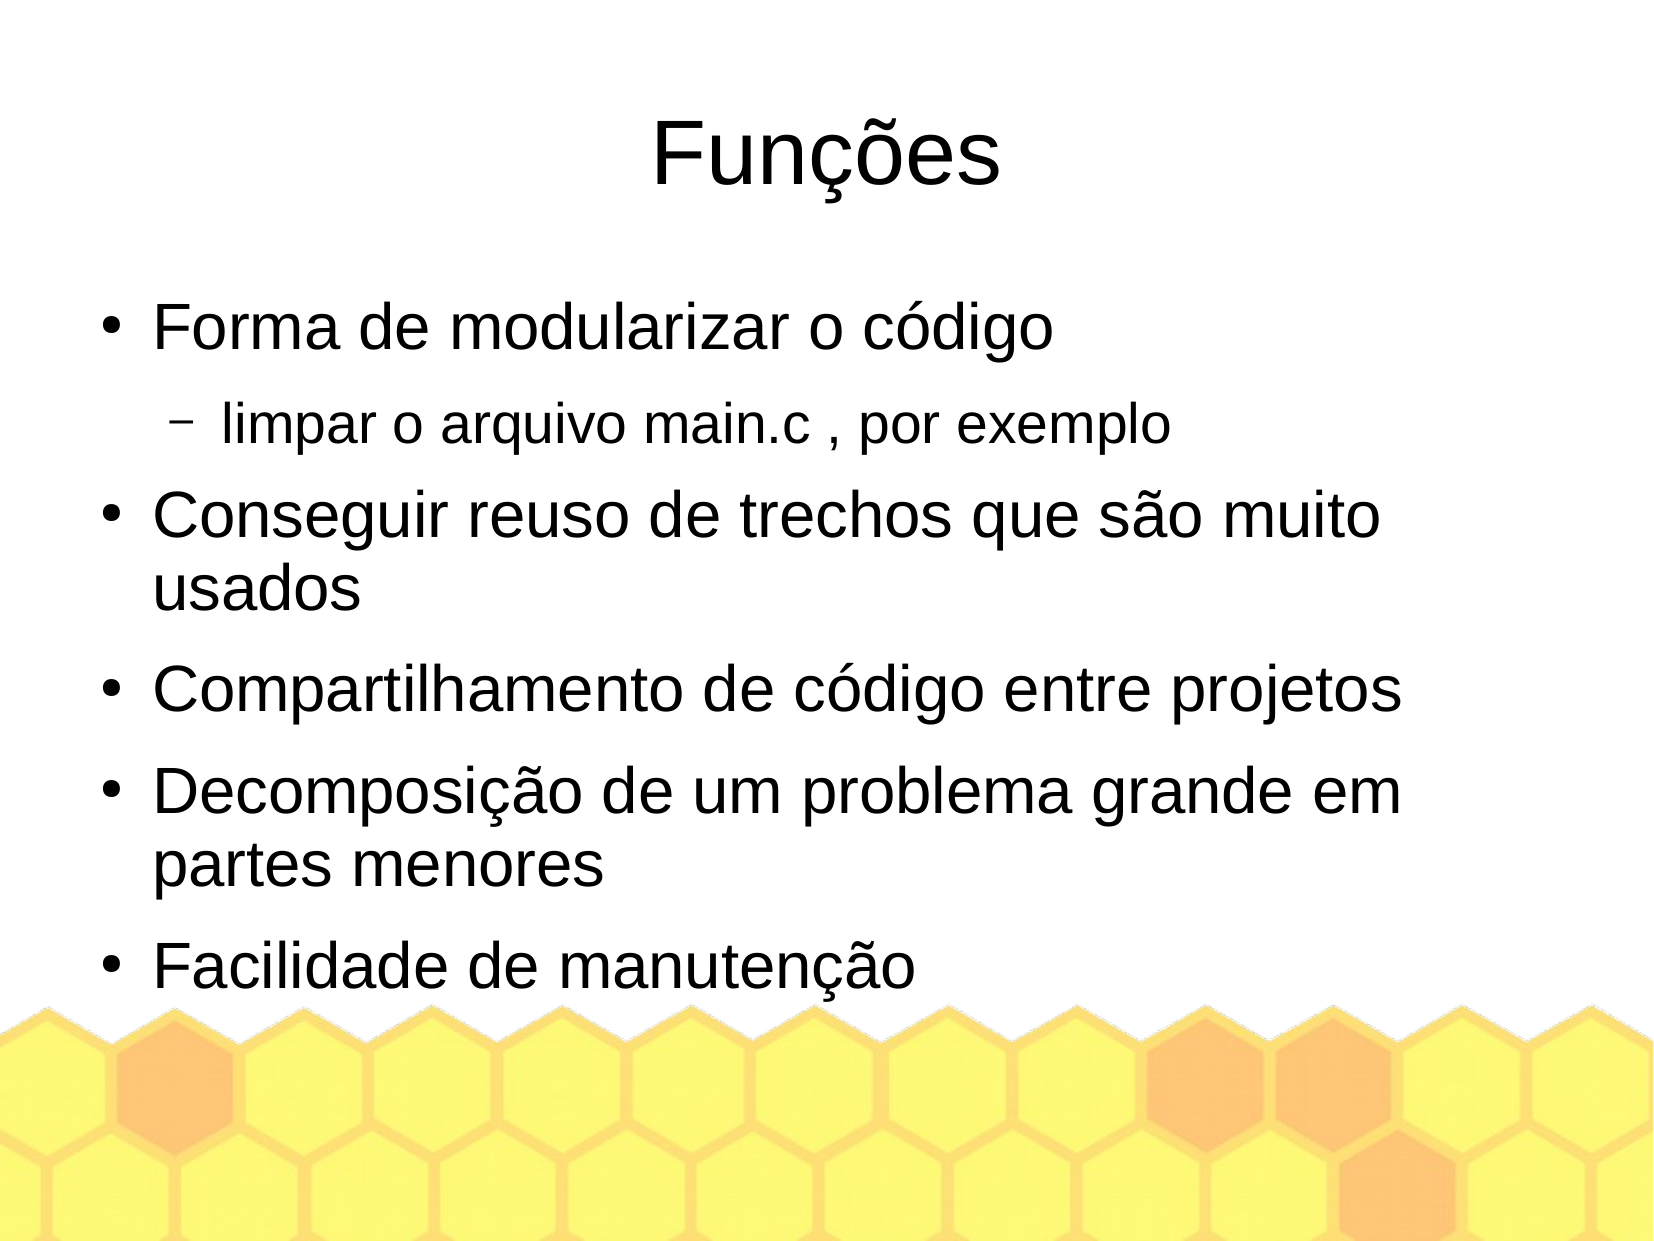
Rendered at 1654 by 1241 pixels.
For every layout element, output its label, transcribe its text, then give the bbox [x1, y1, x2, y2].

picture [0, 1001, 1654, 1241]
list Forma de modularizar o código limpar o arquivo main.c , por exemplo Conseguir reuso de trechos que são muito usados Compartilhamento de código entre projetos Decomposição de um problema grande em partes menores Facilidade de manutenção [82, 290, 1571, 1010]
title Funções [82, 49, 1571, 257]
